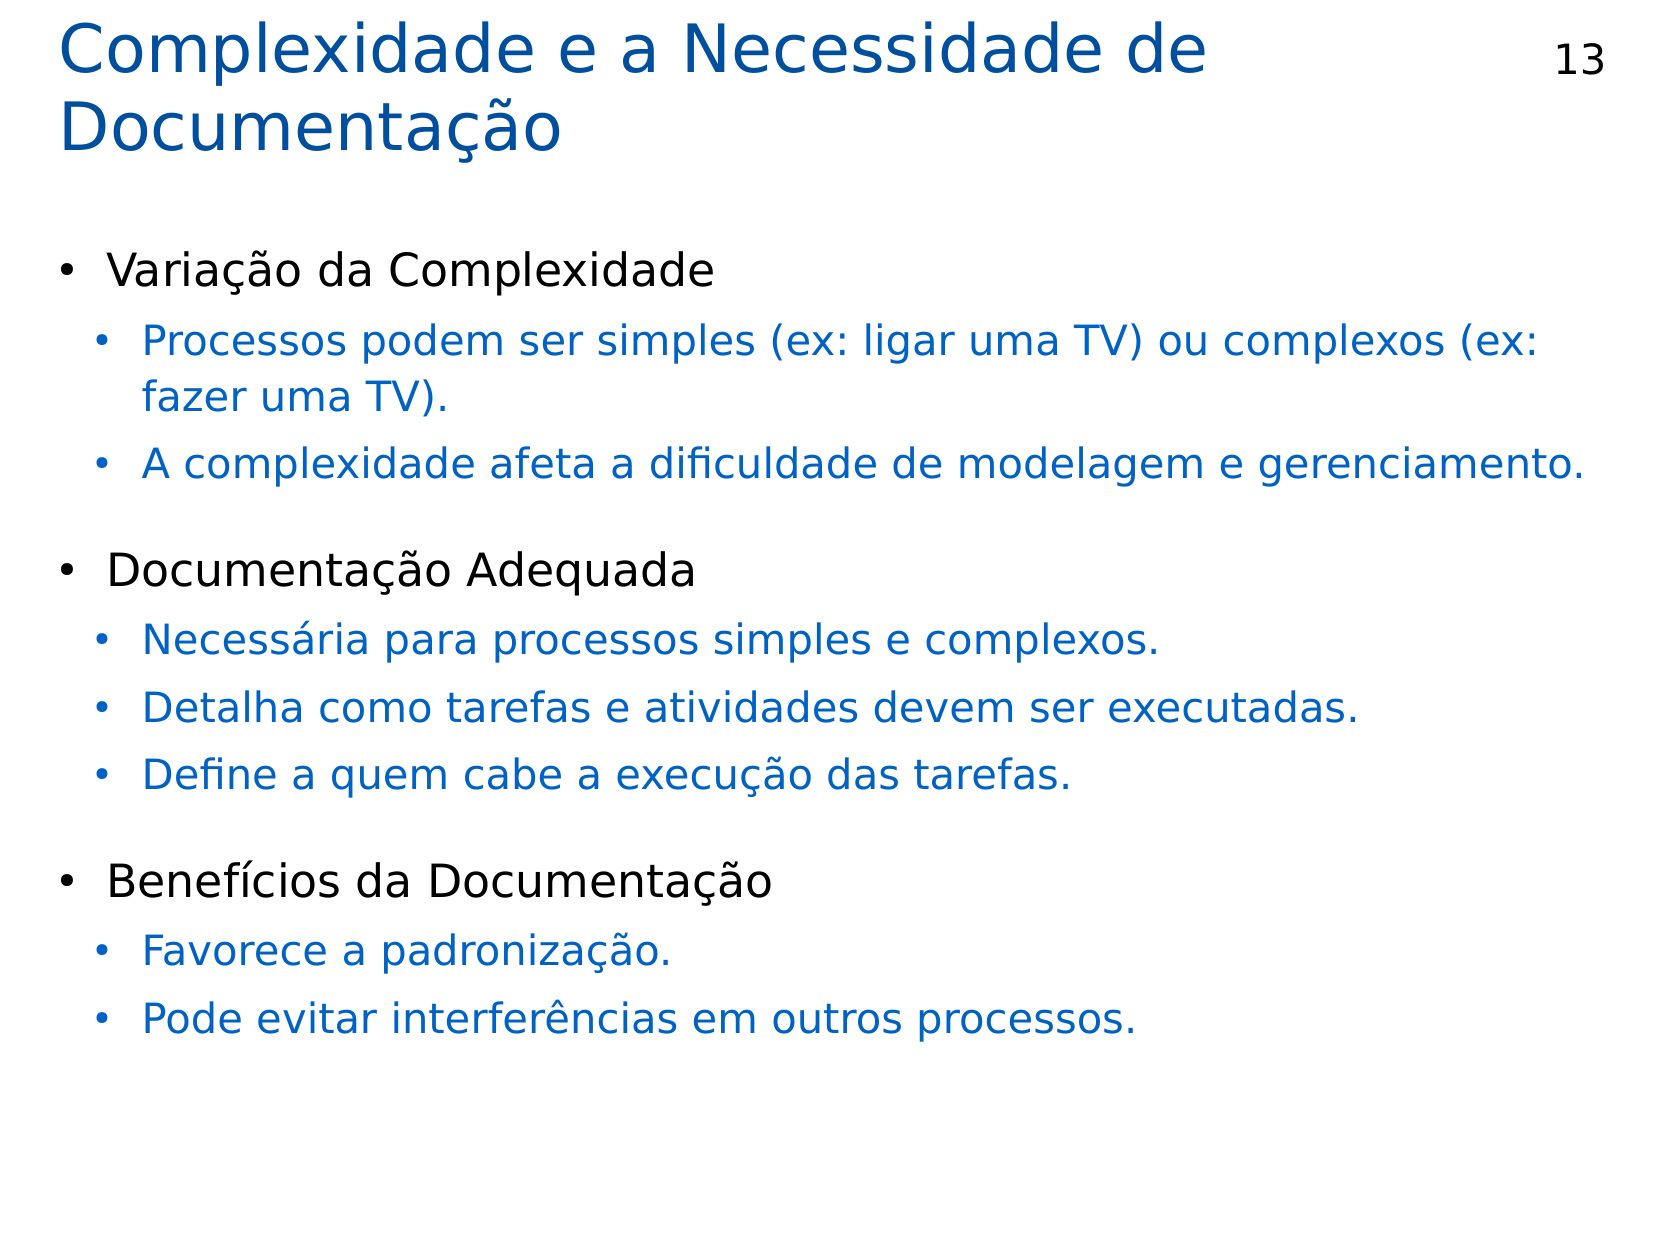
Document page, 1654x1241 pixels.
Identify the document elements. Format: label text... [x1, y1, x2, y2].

list Variação da Complexidade Processos podem ser simples (ex: ligar uma TV) ou complexos (ex: fazer uma TV). A complexidade afeta a dificuldade de modelagem e gerenciamento. Documentação Adequada Necessária para processos simples e complexos. Detalha como tarefas e atividades devem ser executadas. Define a quem cabe a execução das tarefas. Benefícios da Documentação Favorece a padronização. Pode evitar interferências em outros processos. [59, 236, 1595, 1211]
title Complexidade e a Necessidade de Documentação [59, 10, 1506, 167]
